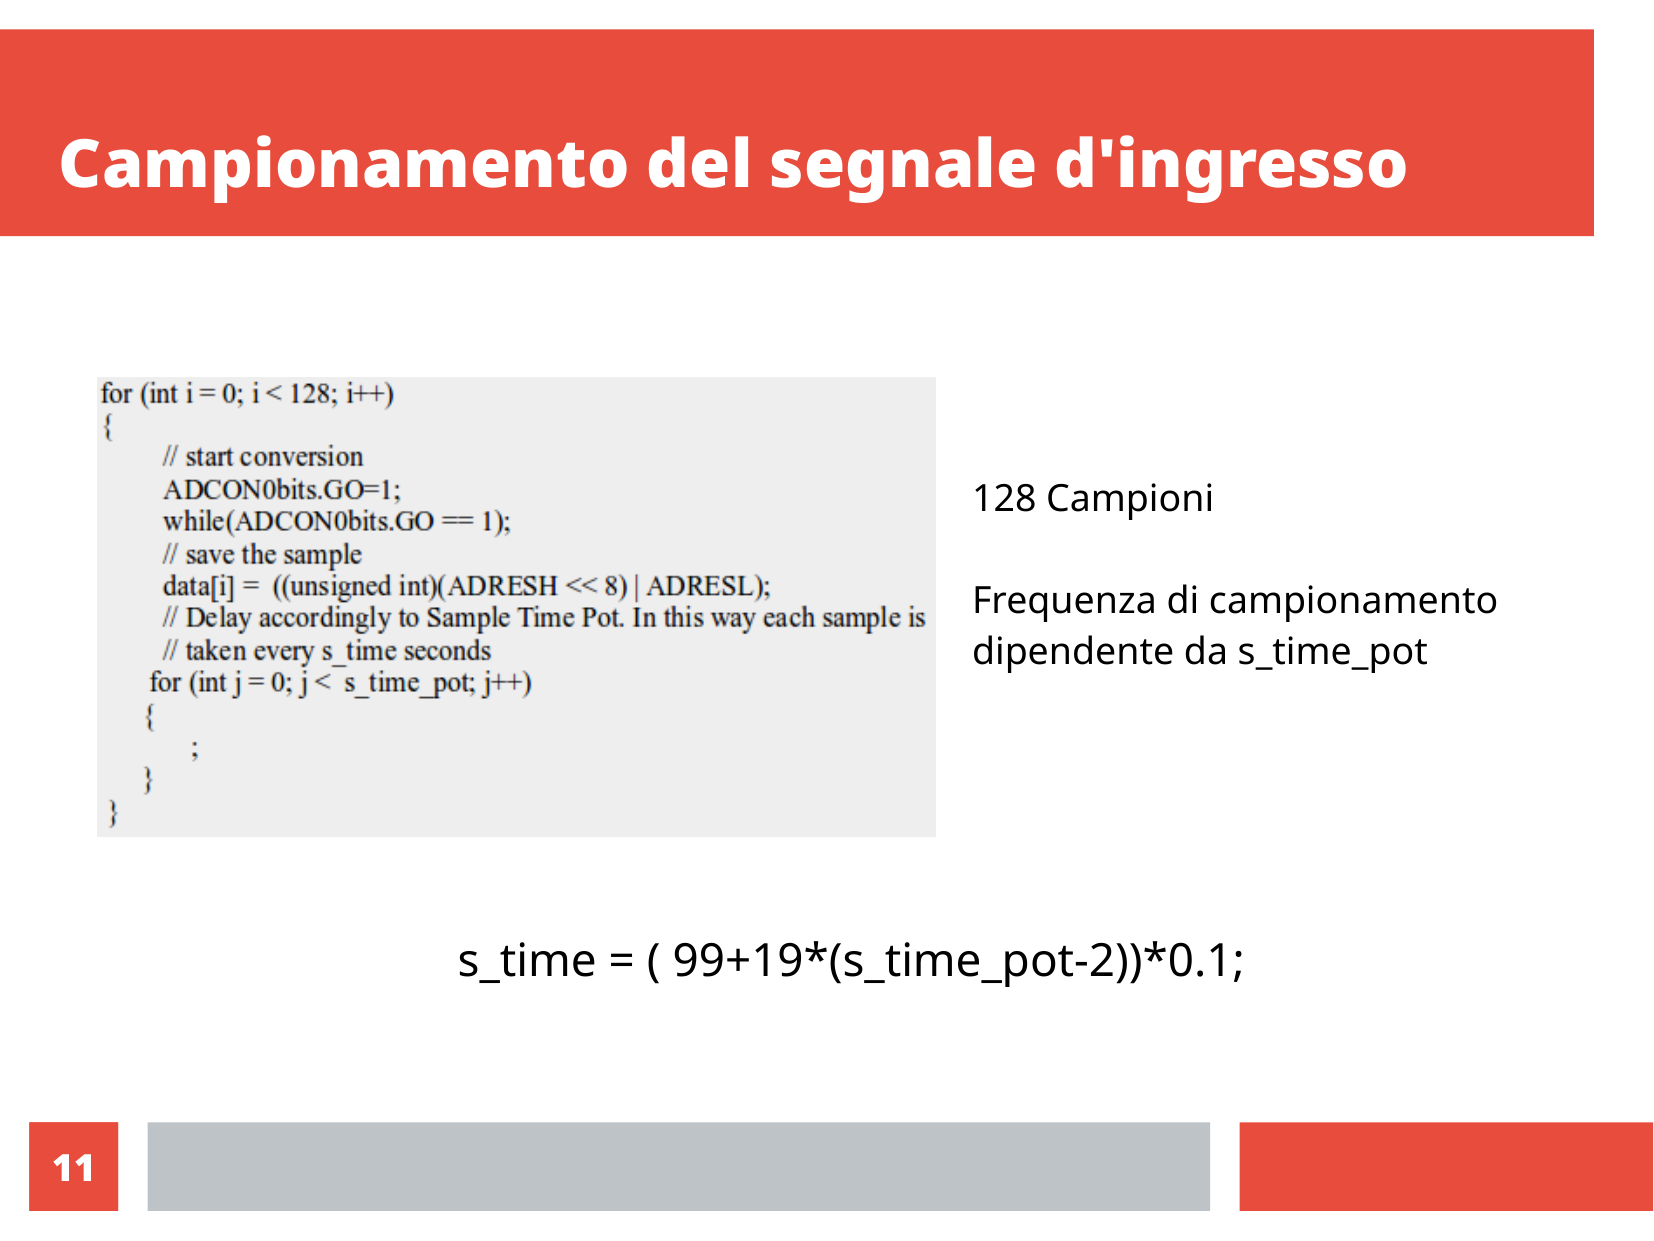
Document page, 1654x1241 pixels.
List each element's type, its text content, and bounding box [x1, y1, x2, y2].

title Campionamento del segnale d'ingresso [58, 59, 1594, 207]
text_box 128 Campioni Frequenza di campionamento dipendente da s_time_pot [957, 464, 1563, 758]
text_box s_time = ( 99+19*(s_time_pot-2))*0.1; [292, 919, 1411, 1030]
picture [97, 377, 936, 837]
